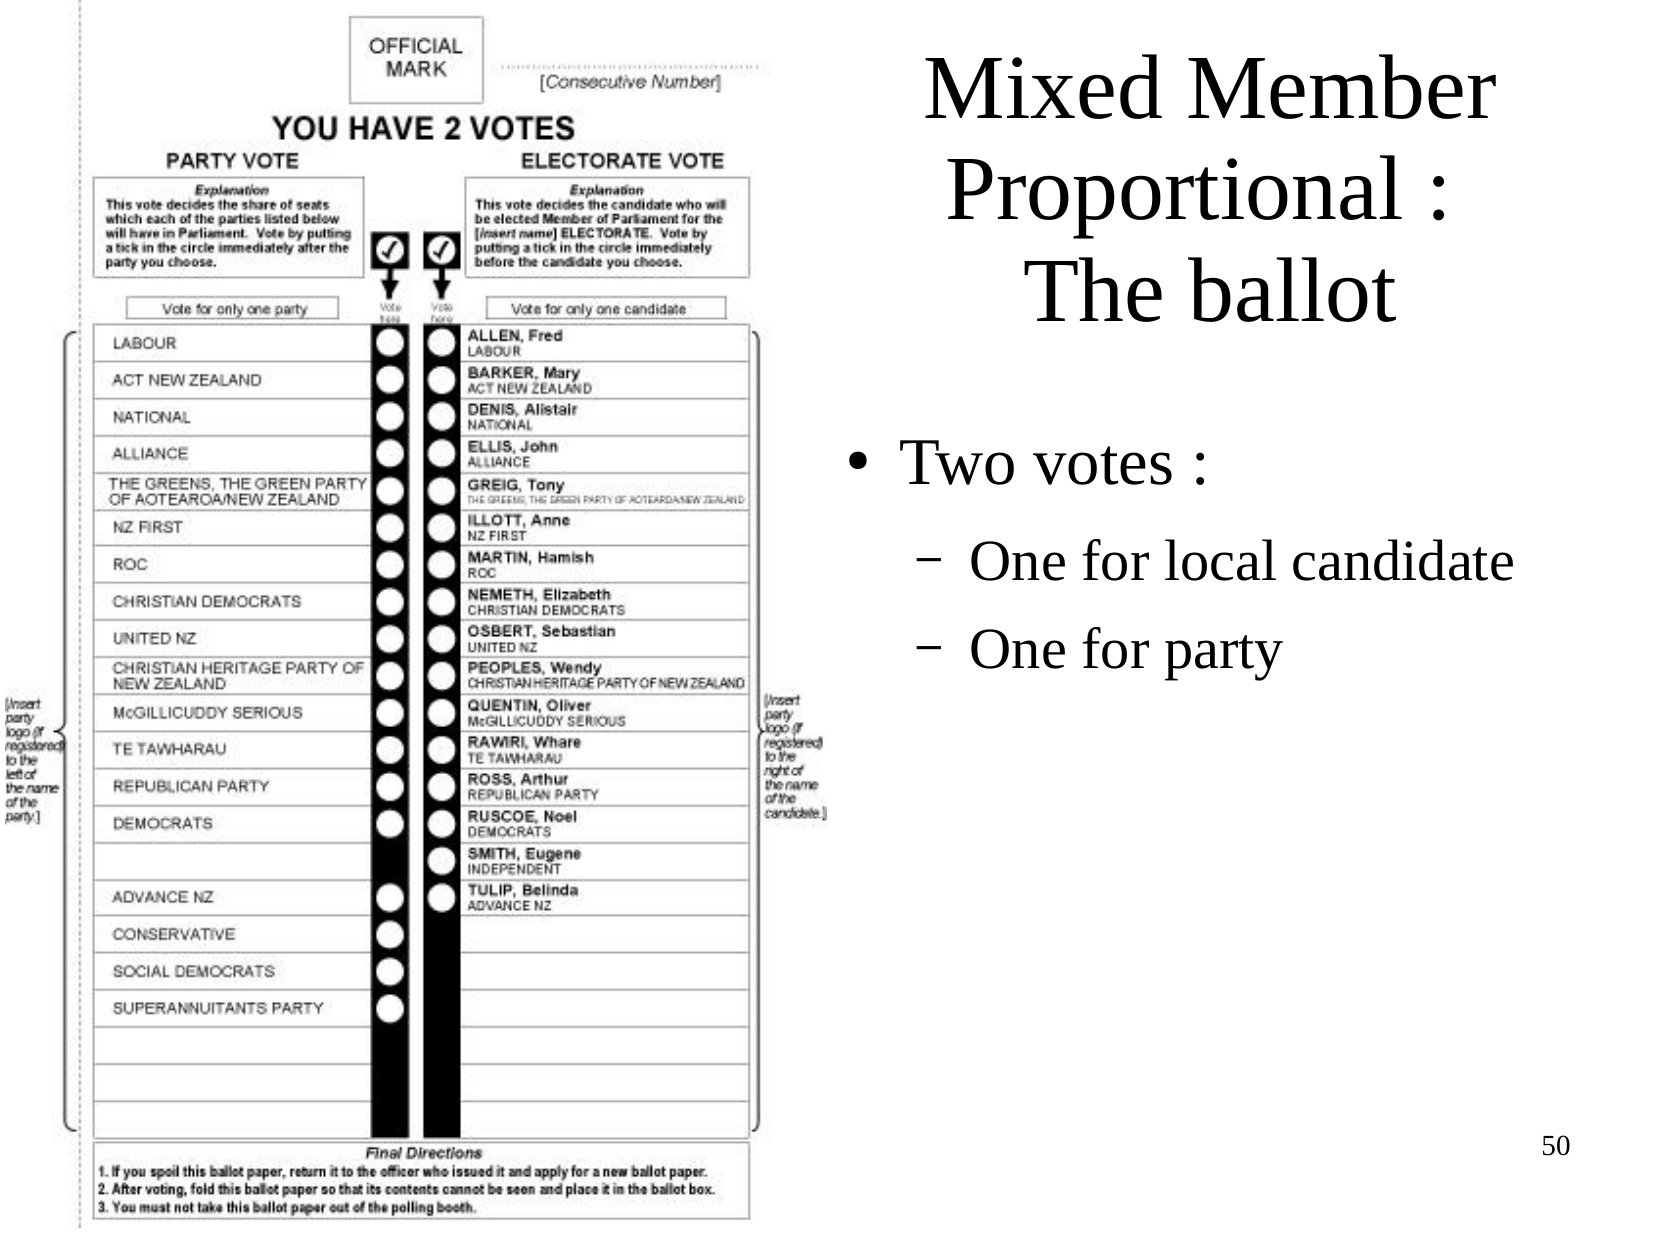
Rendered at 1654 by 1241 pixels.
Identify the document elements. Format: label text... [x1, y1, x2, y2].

picture [5, 0, 827, 1228]
list Two votes : One for local candidate One for party [828, 425, 1539, 1010]
title Mixed Member Proportional : The ballot [850, 36, 1571, 342]
